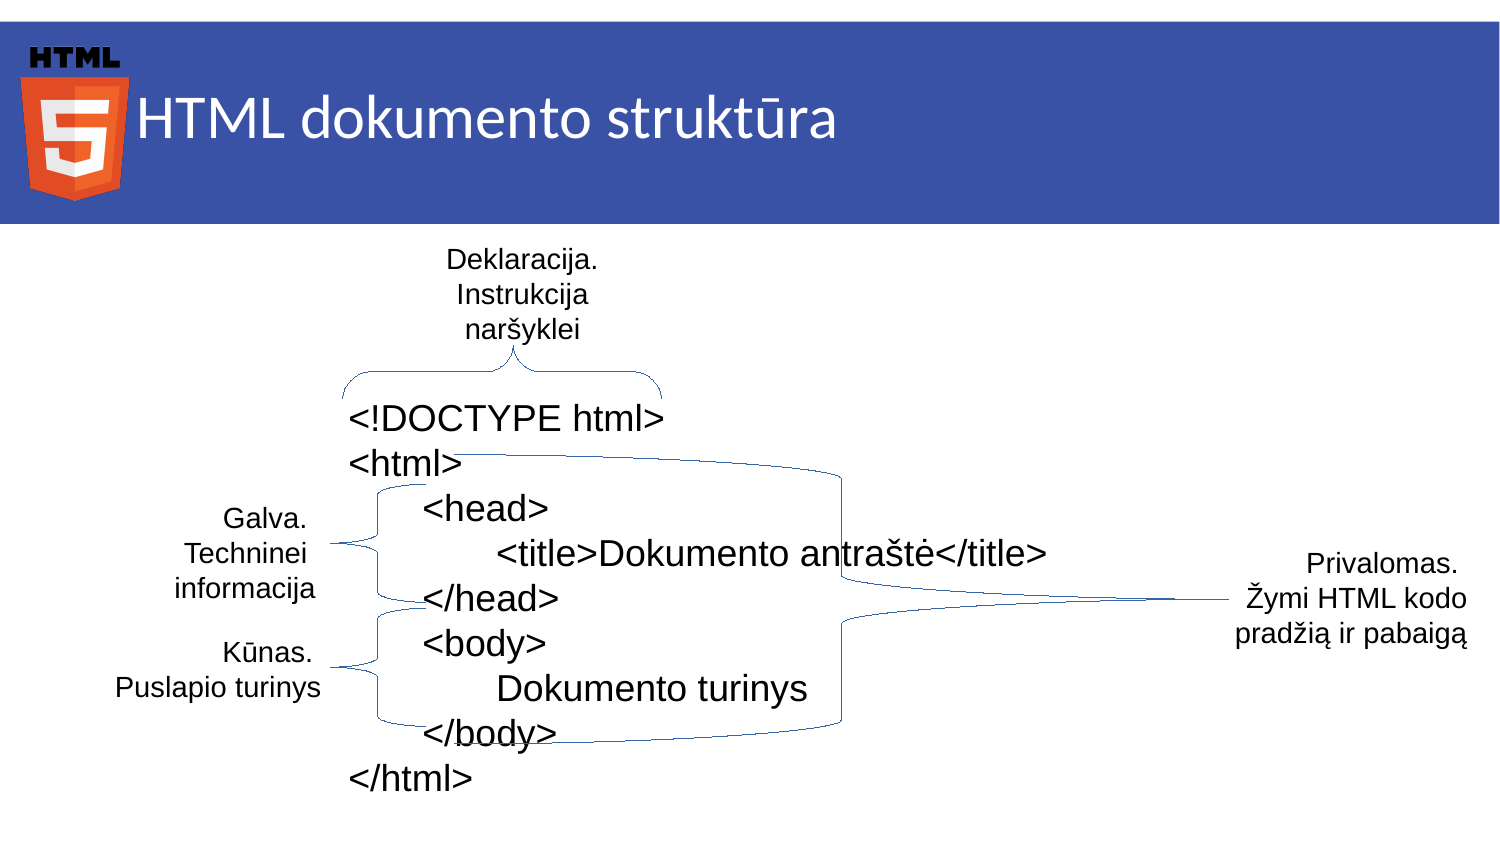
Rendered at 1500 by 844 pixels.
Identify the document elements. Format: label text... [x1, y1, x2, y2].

text_box Privalomas. Žymi HTML kodo pradžią ir pabaigą [1163, 537, 1483, 684]
text_box Galva. Techninei informacija [11, 491, 331, 638]
text_box <!DOCTYPE html> <html> <head> <title>Dokumento antraštė</title> </head> <body> Dokumento turinys </body> </html> [333, 386, 1063, 780]
picture [20, 46, 130, 201]
text_box Kūnas. Puslapio turinys [17, 625, 337, 772]
text_box HTML dokumento struktūra [122, 72, 1500, 167]
text_box Deklaracija. Instrukcija naršyklei [425, 233, 620, 352]
